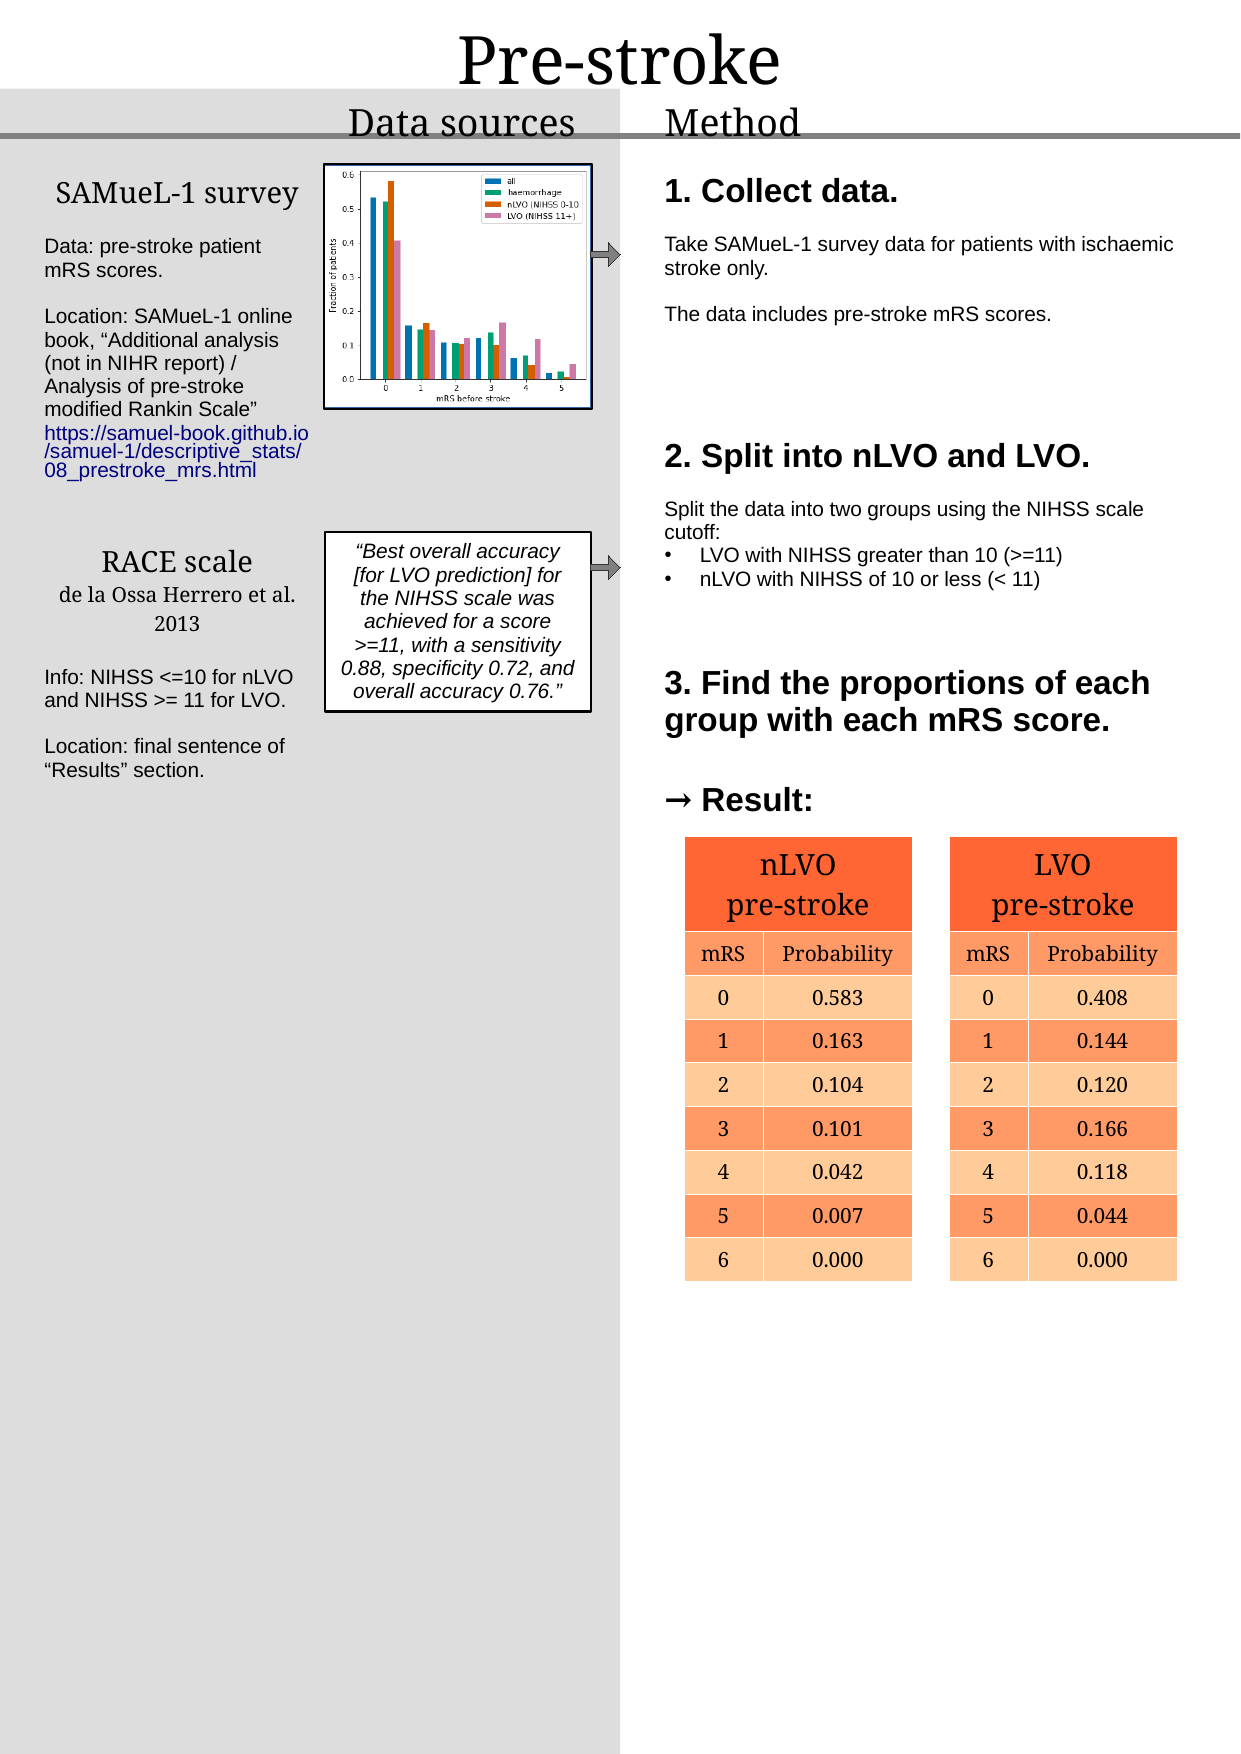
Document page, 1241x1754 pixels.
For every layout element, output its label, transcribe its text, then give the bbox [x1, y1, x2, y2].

table_cell 0.042 [764, 1151, 912, 1194]
text_box [590, 555, 621, 580]
table_cell mRS [685, 932, 763, 975]
table_cell 1 [685, 1020, 763, 1062]
picture [325, 165, 591, 408]
table_cell 0.000 [1029, 1238, 1177, 1281]
table_cell 0.044 [1029, 1195, 1177, 1237]
table_cell 0.000 [764, 1238, 912, 1281]
table_cell 0 [950, 976, 1028, 1019]
text_box Method [649, 89, 1211, 146]
table_cell Probability [1029, 932, 1177, 975]
table_cell 0.408 [1029, 976, 1177, 1019]
table_cell 4 [950, 1151, 1028, 1194]
table_cell 2 [685, 1063, 763, 1106]
table_header nLVO pre-stroke [685, 837, 912, 931]
table_cell 0.101 [764, 1107, 912, 1150]
table_cell 2 [950, 1063, 1028, 1106]
text_box [590, 242, 621, 267]
table_cell 1 [950, 1020, 1028, 1062]
table_cell 0.166 [1029, 1107, 1177, 1150]
text_box 1. Collect data. Take SAMueL-1 survey data for patients with ischaemic stroke only. The data includes pre-stroke mRS scores. 2. Split into nLVO and LVO. Split the data into two groups using the NIHSS scale cutoff: LVO with NIHSS greater than 10 (>=11) nLVO with NIHSS of 10 or less (< 11) 3. Find the proportions of each group with each mRS score. → Result: [649, 165, 1211, 822]
table_cell 6 [685, 1238, 763, 1281]
text_box SAMueL-1 survey Data: pre-stroke patient mRS scores. Location: SAMueL-1 online book, “Additional analysis (not in NIHR report) / Analysis of pre-stroke modified Rankin Scale” https://samuel-book.github.io/samuel-1/descriptive_stats/08_prestroke_mrs.html [29, 164, 325, 466]
table_cell mRS [950, 932, 1028, 975]
table_cell 0.007 [764, 1195, 912, 1237]
text_box “Best overall accuracy [for LVO prediction] for the NIHSS scale was achieved for a score >=11, with a sensitivity 0.88, specificity 0.72, and overall accuracy 0.76.” [324, 531, 591, 712]
table_cell 0.104 [764, 1063, 912, 1106]
table_cell 6 [950, 1238, 1028, 1281]
table_cell 0.144 [1029, 1020, 1177, 1062]
table_cell 0 [685, 976, 763, 1019]
table_header LVO pre-stroke [950, 837, 1177, 931]
table_cell 3 [685, 1107, 763, 1150]
text_box Data sources [324, 89, 591, 146]
table_cell 5 [950, 1195, 1028, 1237]
table_cell 4 [685, 1151, 763, 1194]
table_cell 0.583 [764, 976, 912, 1019]
table_cell 0.120 [1029, 1063, 1177, 1106]
table_cell 0.118 [1029, 1151, 1177, 1194]
table_cell 0.163 [764, 1020, 912, 1062]
table_cell 5 [685, 1195, 763, 1237]
text_box Pre-stroke [0, 5, 1241, 88]
text_box RACE scale de la Ossa Herrero et al. 2013 Info: NIHSS <=10 for nLVO and NIHSS >= 11 for LVO. Location: final sentence of “Results” section. [29, 533, 325, 757]
table_cell 3 [950, 1107, 1028, 1150]
table_cell Probability [764, 932, 912, 975]
